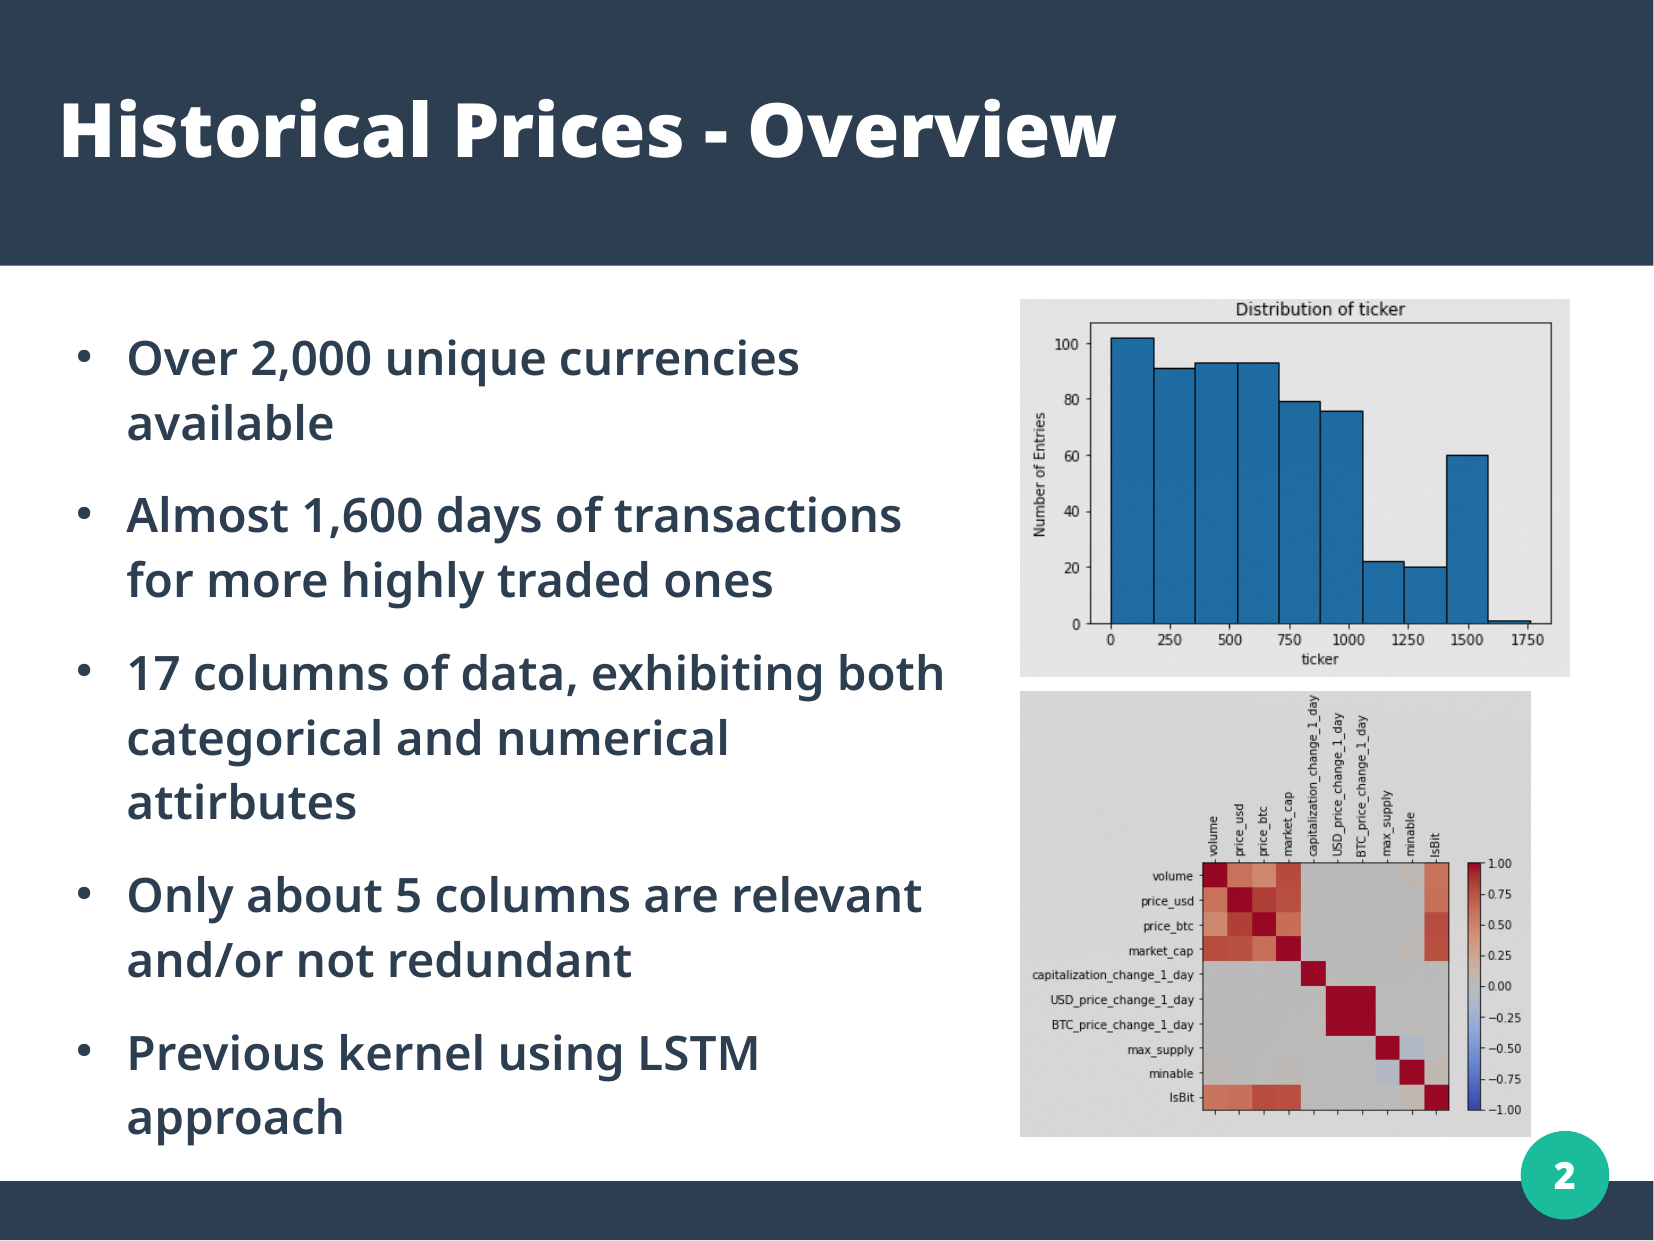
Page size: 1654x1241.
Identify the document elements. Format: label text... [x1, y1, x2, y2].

picture [1020, 691, 1531, 1137]
list Over 2,000 unique currencies available Almost 1,600 days of transactions for more highly traded ones 17 columns of data, exhibiting both categorical and numerical attirbutes Only about 5 columns are relevant and/or not redundant Previous kernel using LSTM approach [59, 324, 961, 1152]
picture [1020, 299, 1570, 677]
title Historical Prices - Overview [59, 49, 1595, 207]
